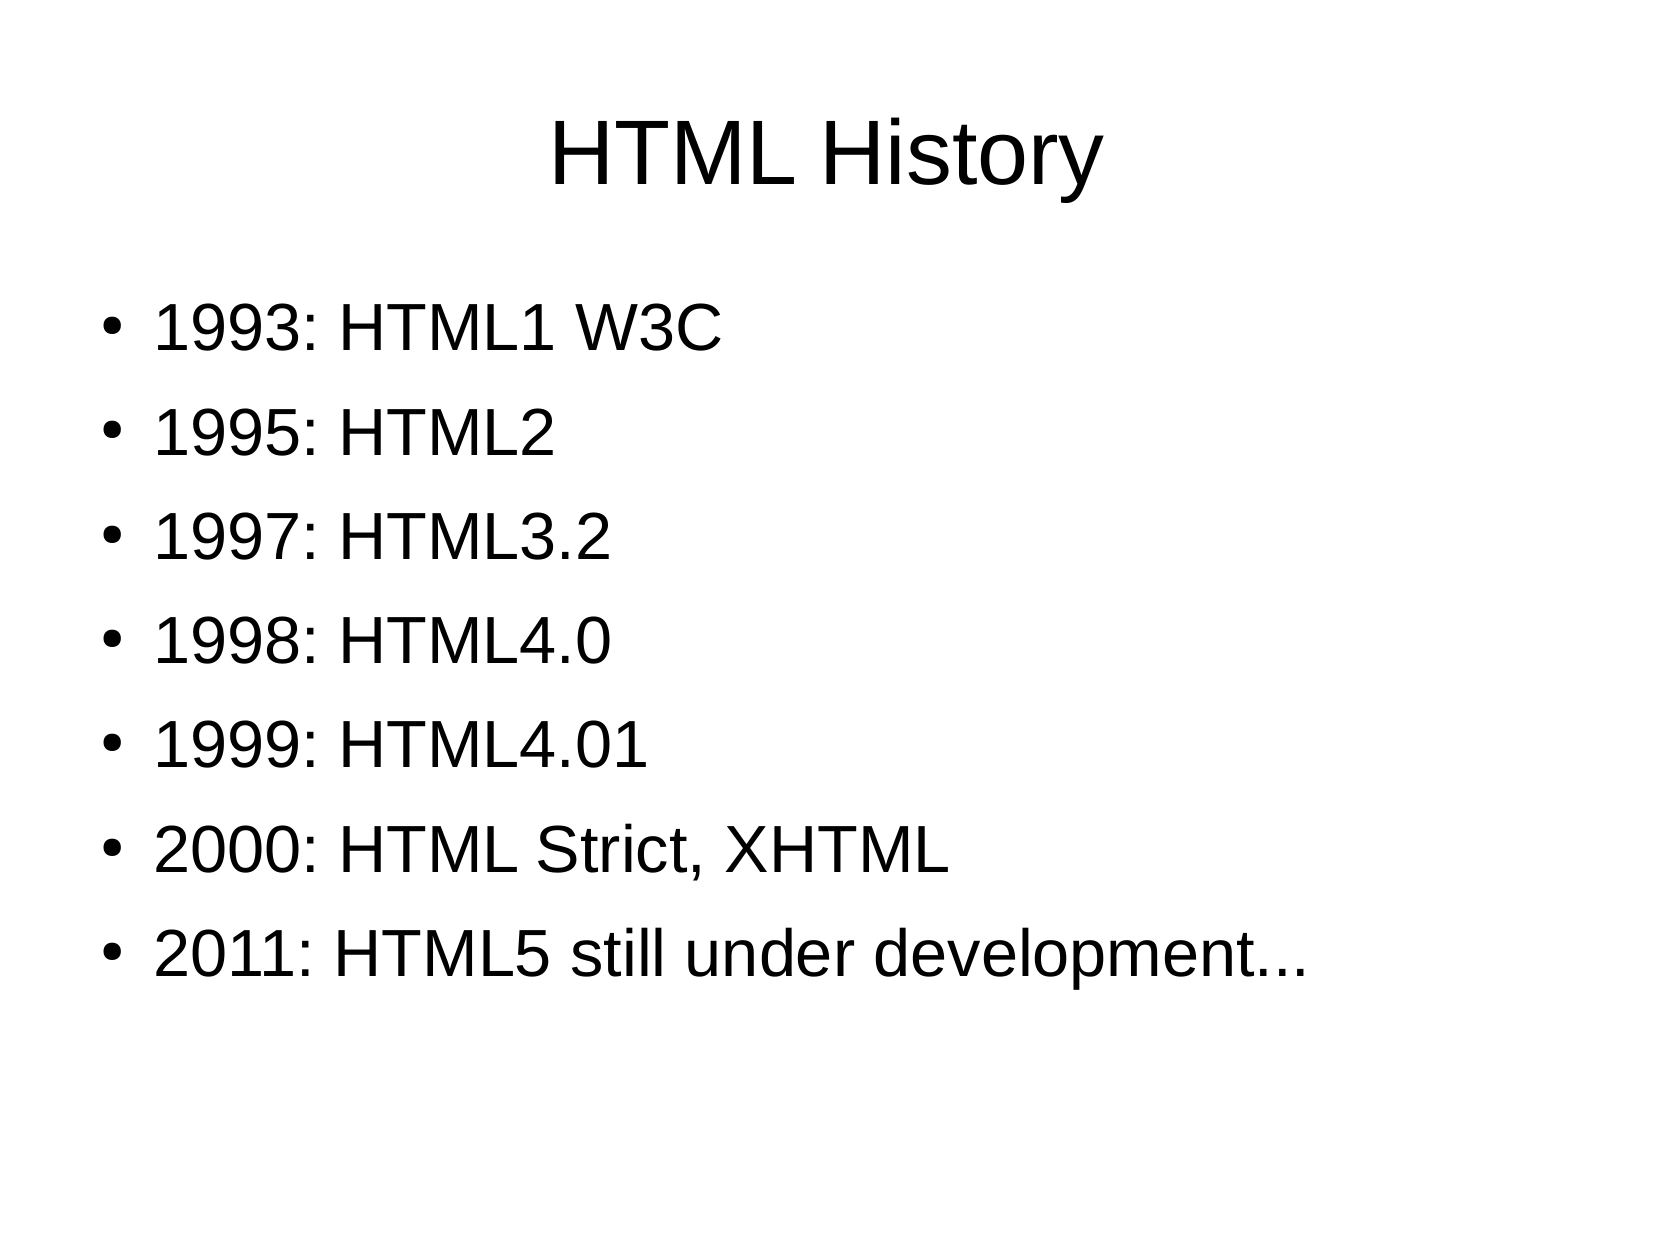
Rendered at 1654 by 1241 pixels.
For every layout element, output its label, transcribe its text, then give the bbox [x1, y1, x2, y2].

title HTML History [82, 49, 1571, 257]
list 1993: HTML1 W3C 1995: HTML2 1997: HTML3.2 1998: HTML4.0 1999: HTML4.01 2000: HTML Strict, XHTML 2011: HTML5 still under development... [82, 290, 1571, 1109]
